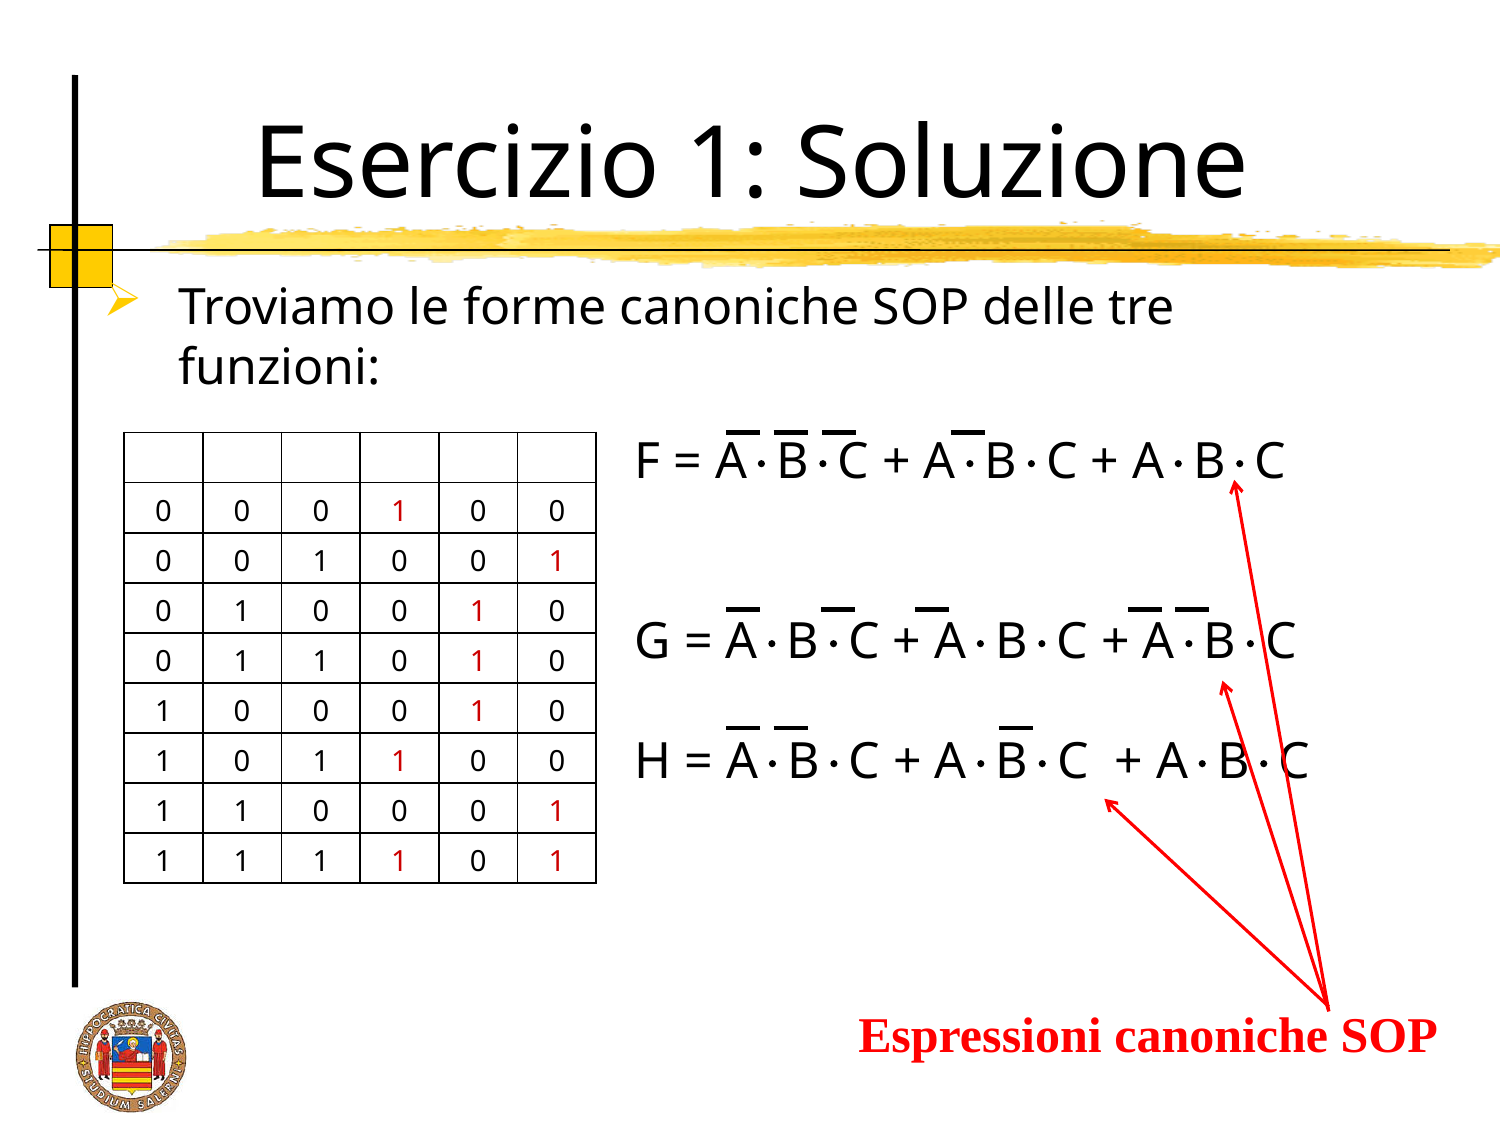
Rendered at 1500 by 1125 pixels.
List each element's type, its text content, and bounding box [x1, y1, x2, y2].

table_cell 0 [204, 534, 281, 582]
table_cell 1 [361, 834, 438, 882]
table_cell 1 [282, 534, 359, 582]
table_cell 1 [282, 834, 359, 882]
table_cell 0 [440, 834, 517, 882]
table_cell 0 [440, 483, 517, 532]
table_cell 0 [518, 584, 595, 632]
table_cell 0 [361, 684, 438, 732]
table_cell 0 [361, 634, 438, 682]
table_cell 1 [204, 834, 281, 882]
table_header G [440, 433, 517, 482]
text_box Troviamo le forme canoniche SOP delle tre funzioni: [88, 267, 1376, 913]
table_header H [518, 433, 595, 482]
table_cell 0 [282, 784, 359, 832]
table_cell 1 [204, 584, 281, 632]
table_cell 0 [361, 534, 438, 582]
table_cell 0 [440, 784, 517, 832]
table_cell 0 [125, 634, 202, 682]
table_cell 0 [204, 684, 281, 732]
table_cell 0 [361, 784, 438, 832]
table_cell 1 [282, 734, 359, 782]
table_cell 0 [125, 534, 202, 582]
table_header B [204, 433, 281, 482]
table_cell 0 [518, 483, 595, 532]
table_cell 1 [125, 734, 202, 782]
table_cell 1 [125, 834, 202, 882]
table_cell 1 [125, 684, 202, 732]
table_cell 0 [440, 534, 517, 582]
text_box Espressioni canoniche SOP [843, 994, 1454, 1070]
table_cell 0 [518, 634, 595, 682]
table_cell 0 [282, 684, 359, 732]
table_cell 1 [282, 634, 359, 682]
table_cell 0 [518, 684, 595, 732]
text_box F = ABC + ABC + ABC G = ABC + ABC + ABC H = ABC + ABC + ABC [620, 420, 1447, 976]
table_header A [125, 433, 202, 482]
table_cell 0 [125, 584, 202, 632]
table_cell 1 [518, 784, 595, 832]
table_cell 1 [204, 784, 281, 832]
table_cell 1 [125, 784, 202, 832]
table_cell 1 [440, 684, 517, 732]
table_header F [361, 433, 438, 482]
title Esercizio 1: Soluzione [66, 37, 1438, 225]
table_cell 0 [518, 734, 595, 782]
table_cell 1 [440, 634, 517, 682]
table_cell 0 [125, 483, 202, 532]
table_header C [282, 433, 359, 482]
table_cell 1 [440, 584, 517, 632]
table_cell 1 [518, 534, 595, 582]
table_cell 0 [440, 734, 517, 782]
table_cell 1 [204, 634, 281, 682]
table_cell 1 [518, 834, 595, 882]
picture [150, 215, 1500, 279]
table_cell 0 [282, 483, 359, 532]
picture [75, 999, 187, 1113]
table_cell 1 [361, 734, 438, 782]
table_cell 0 [204, 734, 281, 782]
table_cell 0 [204, 483, 281, 532]
table_cell 0 [282, 584, 359, 632]
table_cell 0 [361, 584, 438, 632]
table_cell 1 [361, 483, 438, 532]
